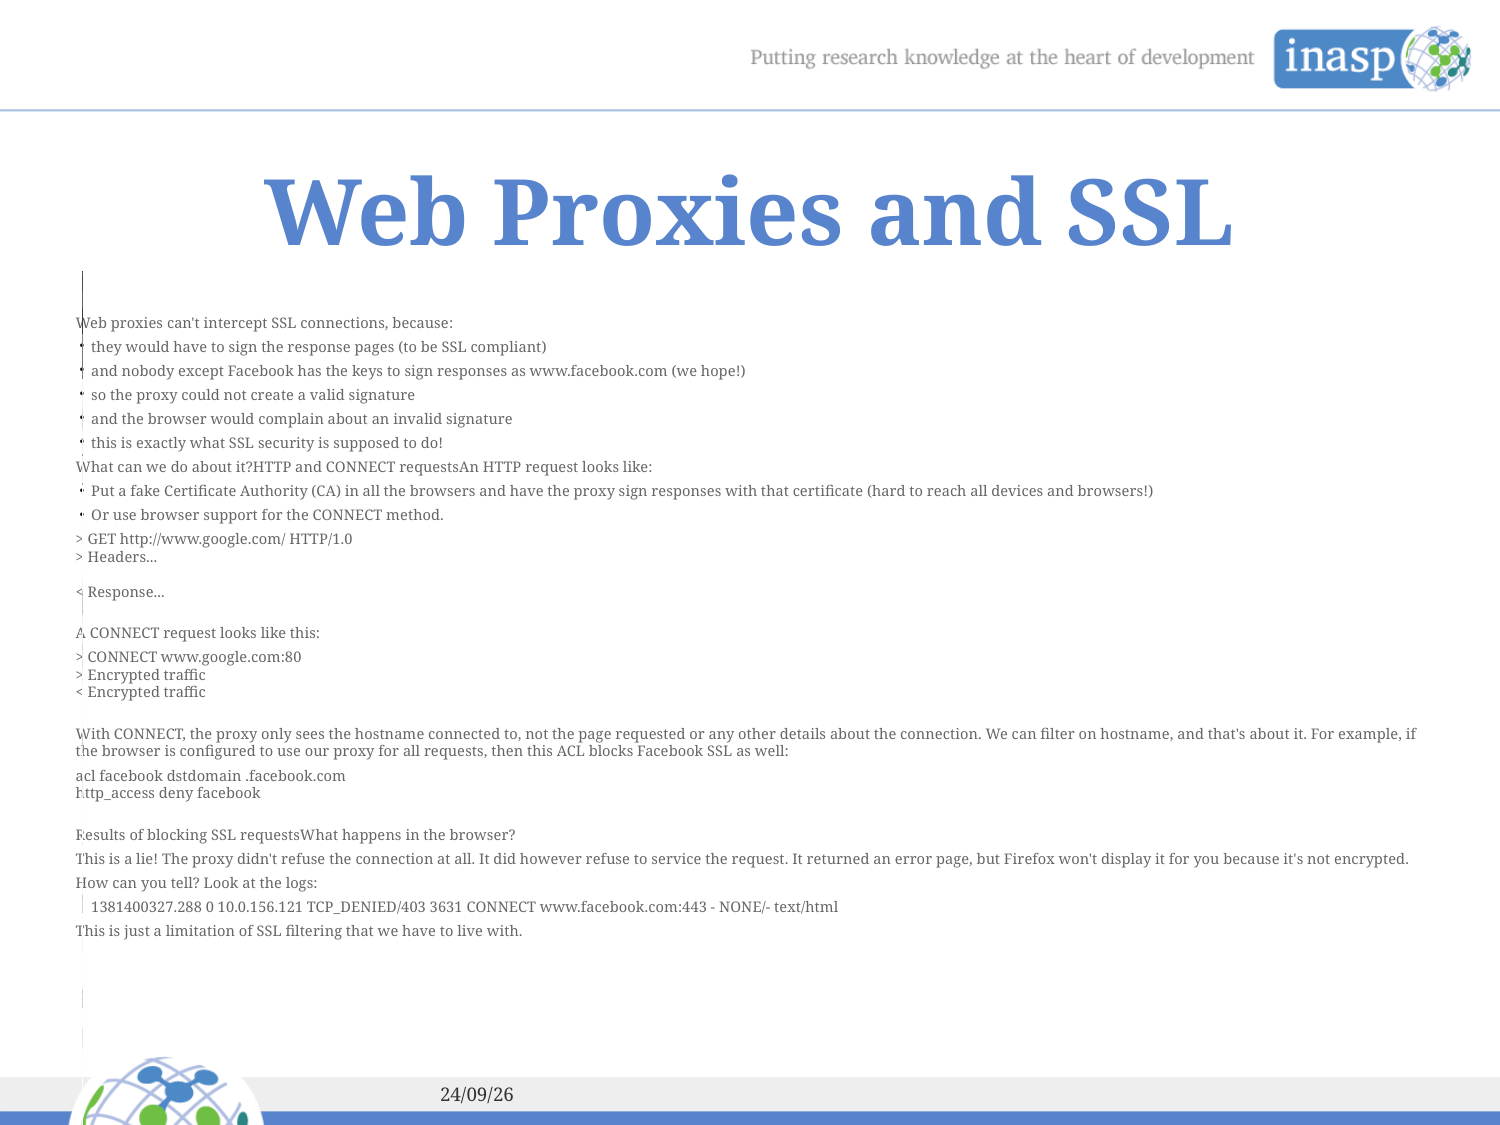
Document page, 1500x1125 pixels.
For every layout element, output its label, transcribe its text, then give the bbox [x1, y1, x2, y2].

picture [0, 0, 1500, 1125]
list Web proxies can't intercept SSL connections, because: they would have to sign the response pages (to be SSL compliant) and nobody except Facebook has the keys to sign responses as www.facebook.com (we hope!) so the proxy could not create a valid signature and the browser would complain about an invalid signature this is exactly what SSL security is supposed to do! What can we do about it?HTTP and CONNECT requestsAn HTTP request looks like: Put a fake Certificate Authority (CA) in all the browsers and have the proxy sign responses with that certificate (hard to reach all devices and browsers!) Or use browser support for the CONNECT method. > GET http://www.google.com/ HTTP/1.0 > Headers... < Response... A CONNECT request looks like this: > CONNECT www.google.com:80 > Encrypted traffic < Encrypted traffic With CONNECT, the proxy only sees the hostname connected to, not the page requested or any other details about the connection. We can filter on hostname, and that's about it. For example, if the browser is configured to use our proxy for all requests, then this ACL blocks Facebook SSL as well: acl facebook dstdomain .facebook.com http_access deny facebook Results of blocking SSL requestsWhat happens in the browser? This is a lie! The proxy didn't refuse the connection at all. It did however refuse to service the request. It returned an error page, but Firefox won't display it for you because it's not encrypted. How can you tell? Look at the logs: 1381400327.288 0 10.0.156.121 TCP_DENIED/403 3631 CONNECT www.facebook.com:443 - NONE/- text/html This is just a limitation of SSL filtering that we have to live with. [83, 313, 1426, 967]
title Web Proxies and SSL [75, 129, 1426, 313]
